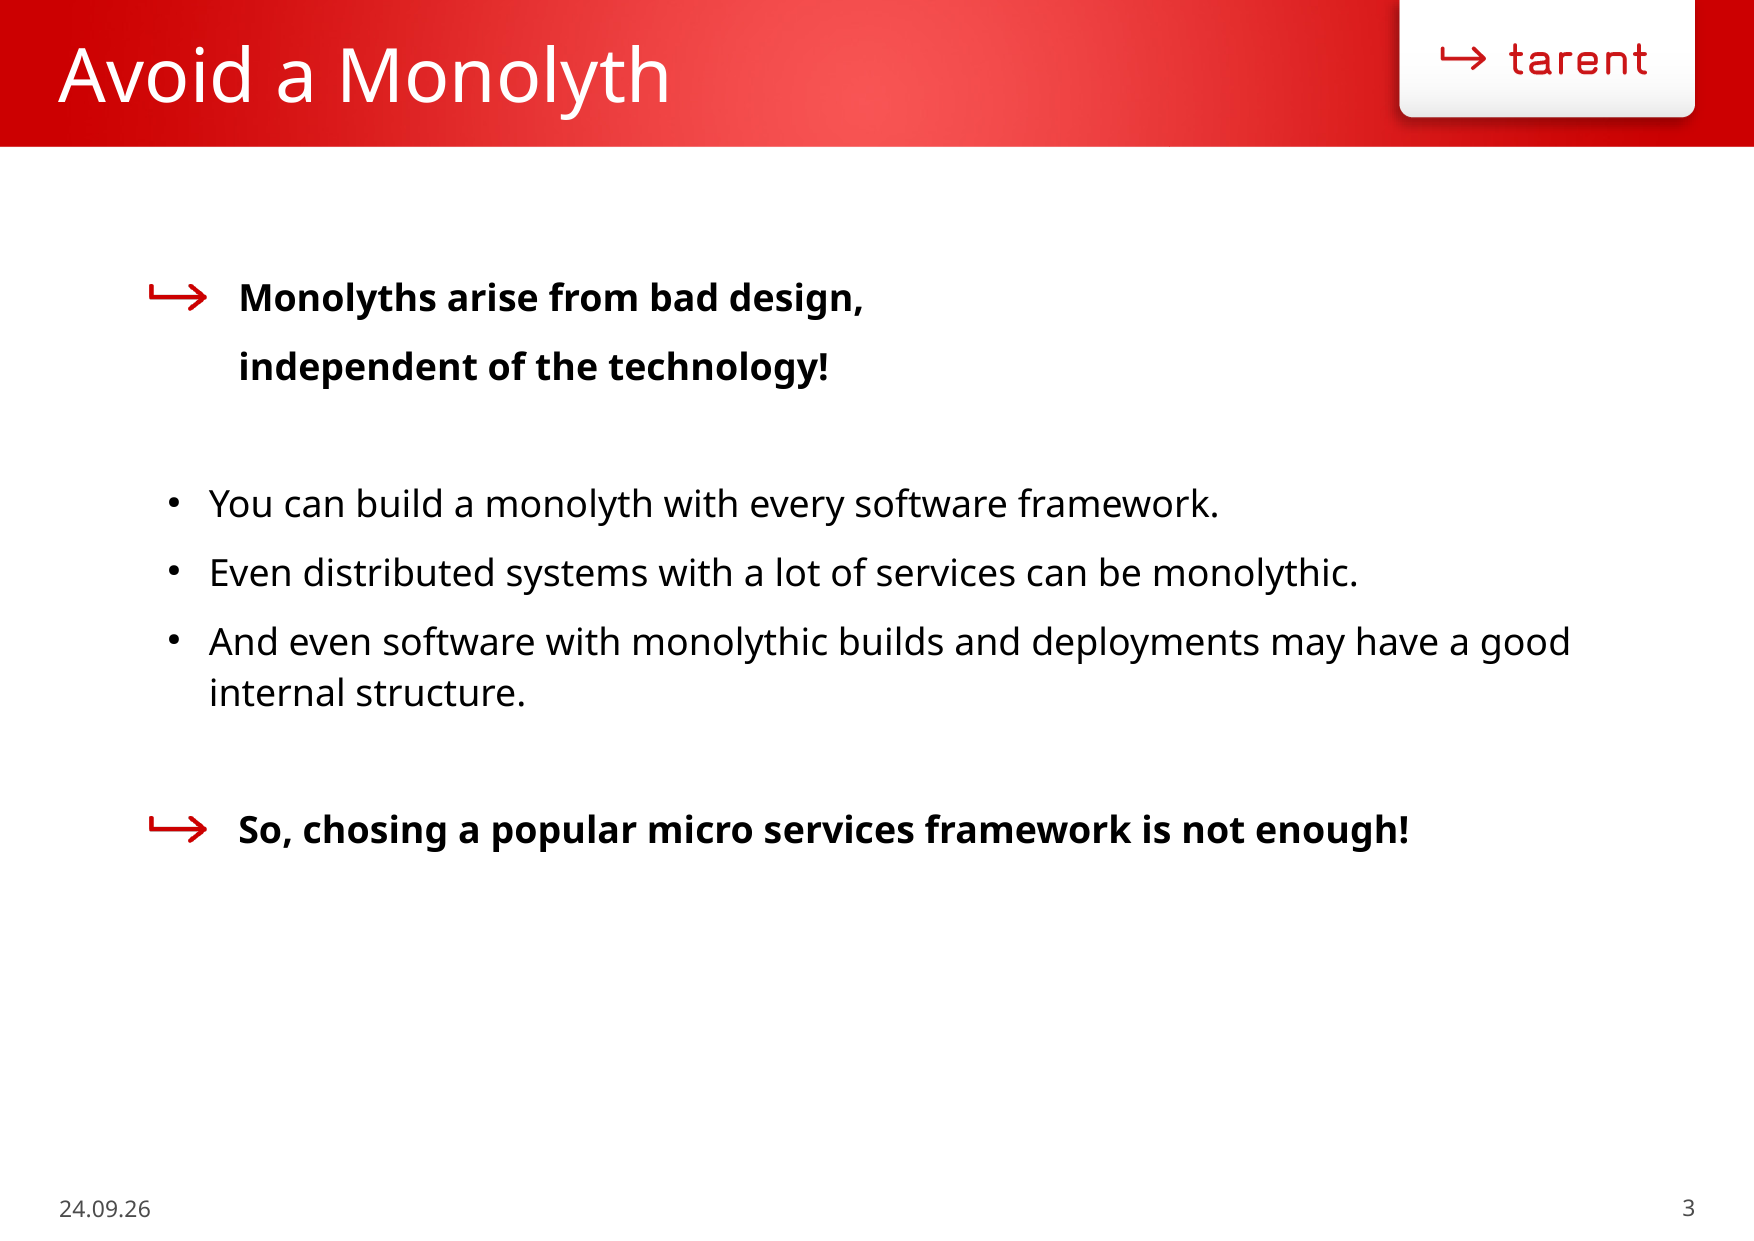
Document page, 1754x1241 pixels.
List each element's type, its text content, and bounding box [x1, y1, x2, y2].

title Avoid a Monolyth [59, 0, 1638, 177]
picture [0, 0, 1754, 1240]
list Monolyths arise from bad design, independent of the technology! You can build a monolyth with every software framework. Even distributed systems with a lot of services can be monolythic. And even software with monolythic builds and deployments may have a good internal structure. So, chosing a popular micro services framework is not enough! [87, 271, 1667, 1158]
